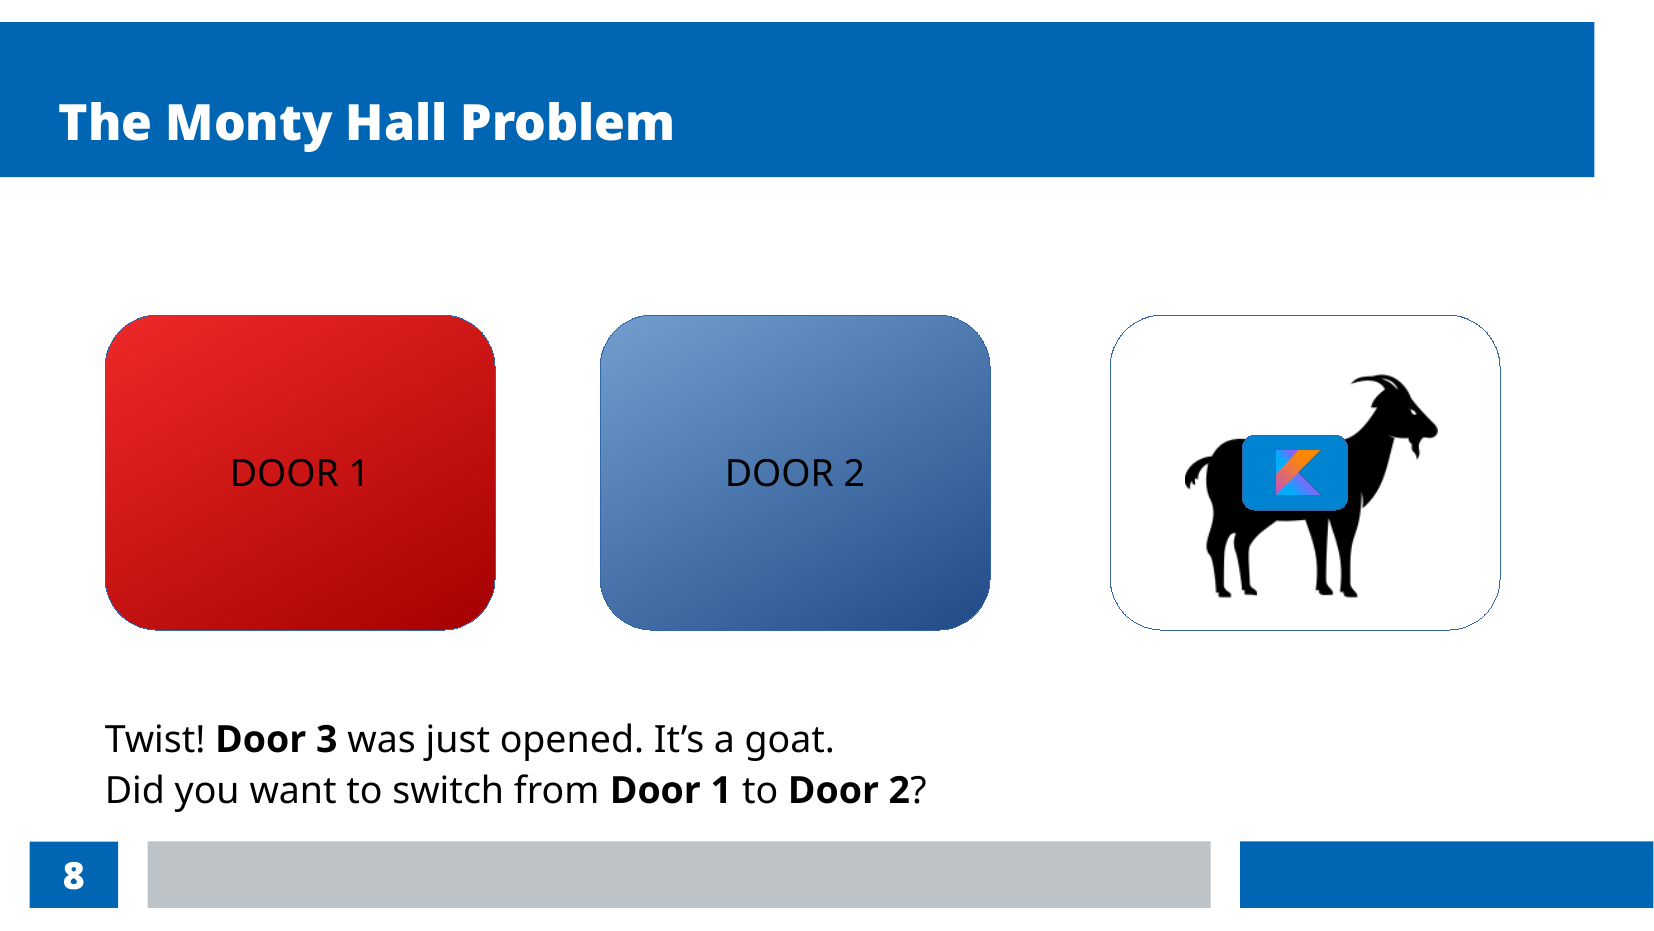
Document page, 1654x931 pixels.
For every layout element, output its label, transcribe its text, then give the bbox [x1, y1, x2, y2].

text_box [1242, 435, 1348, 511]
text_box Twist! Door 3 was just opened. It’s a goat. Did you want to switch from Door 1 to Door 2? [90, 705, 1051, 894]
text_box DOOR 1 [105, 315, 496, 631]
picture [1185, 359, 1438, 613]
title The Monty Hall Problem [59, 44, 1595, 156]
text_box DOOR 2 [600, 315, 991, 631]
